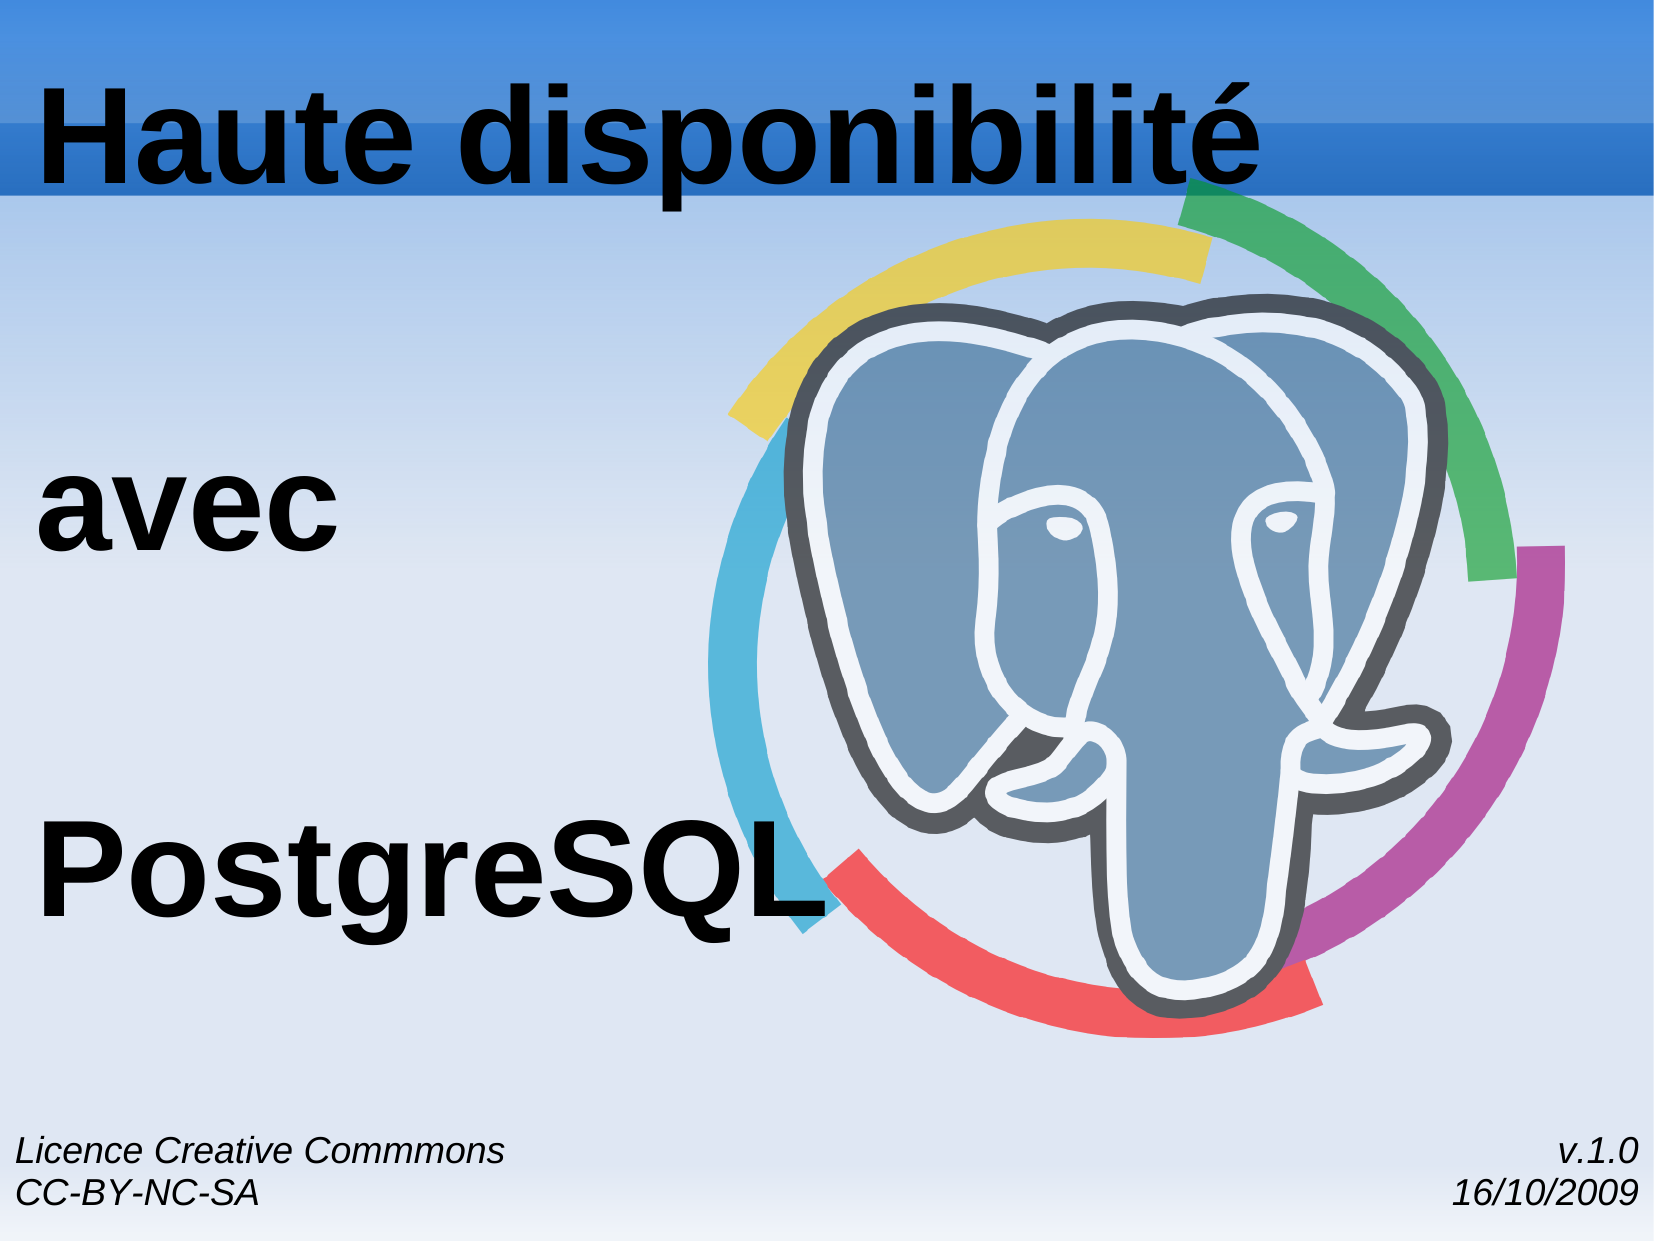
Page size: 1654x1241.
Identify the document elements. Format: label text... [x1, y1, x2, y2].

picture [0, 0, 1654, 1241]
text_box v.1.0 16/10/2009 [1358, 1122, 1654, 1221]
list Haute disponibilité avec PostgreSQL [17, 59, 1506, 947]
text_box Licence Creative Commmons CC-BY-NC-SA [0, 1122, 532, 1241]
